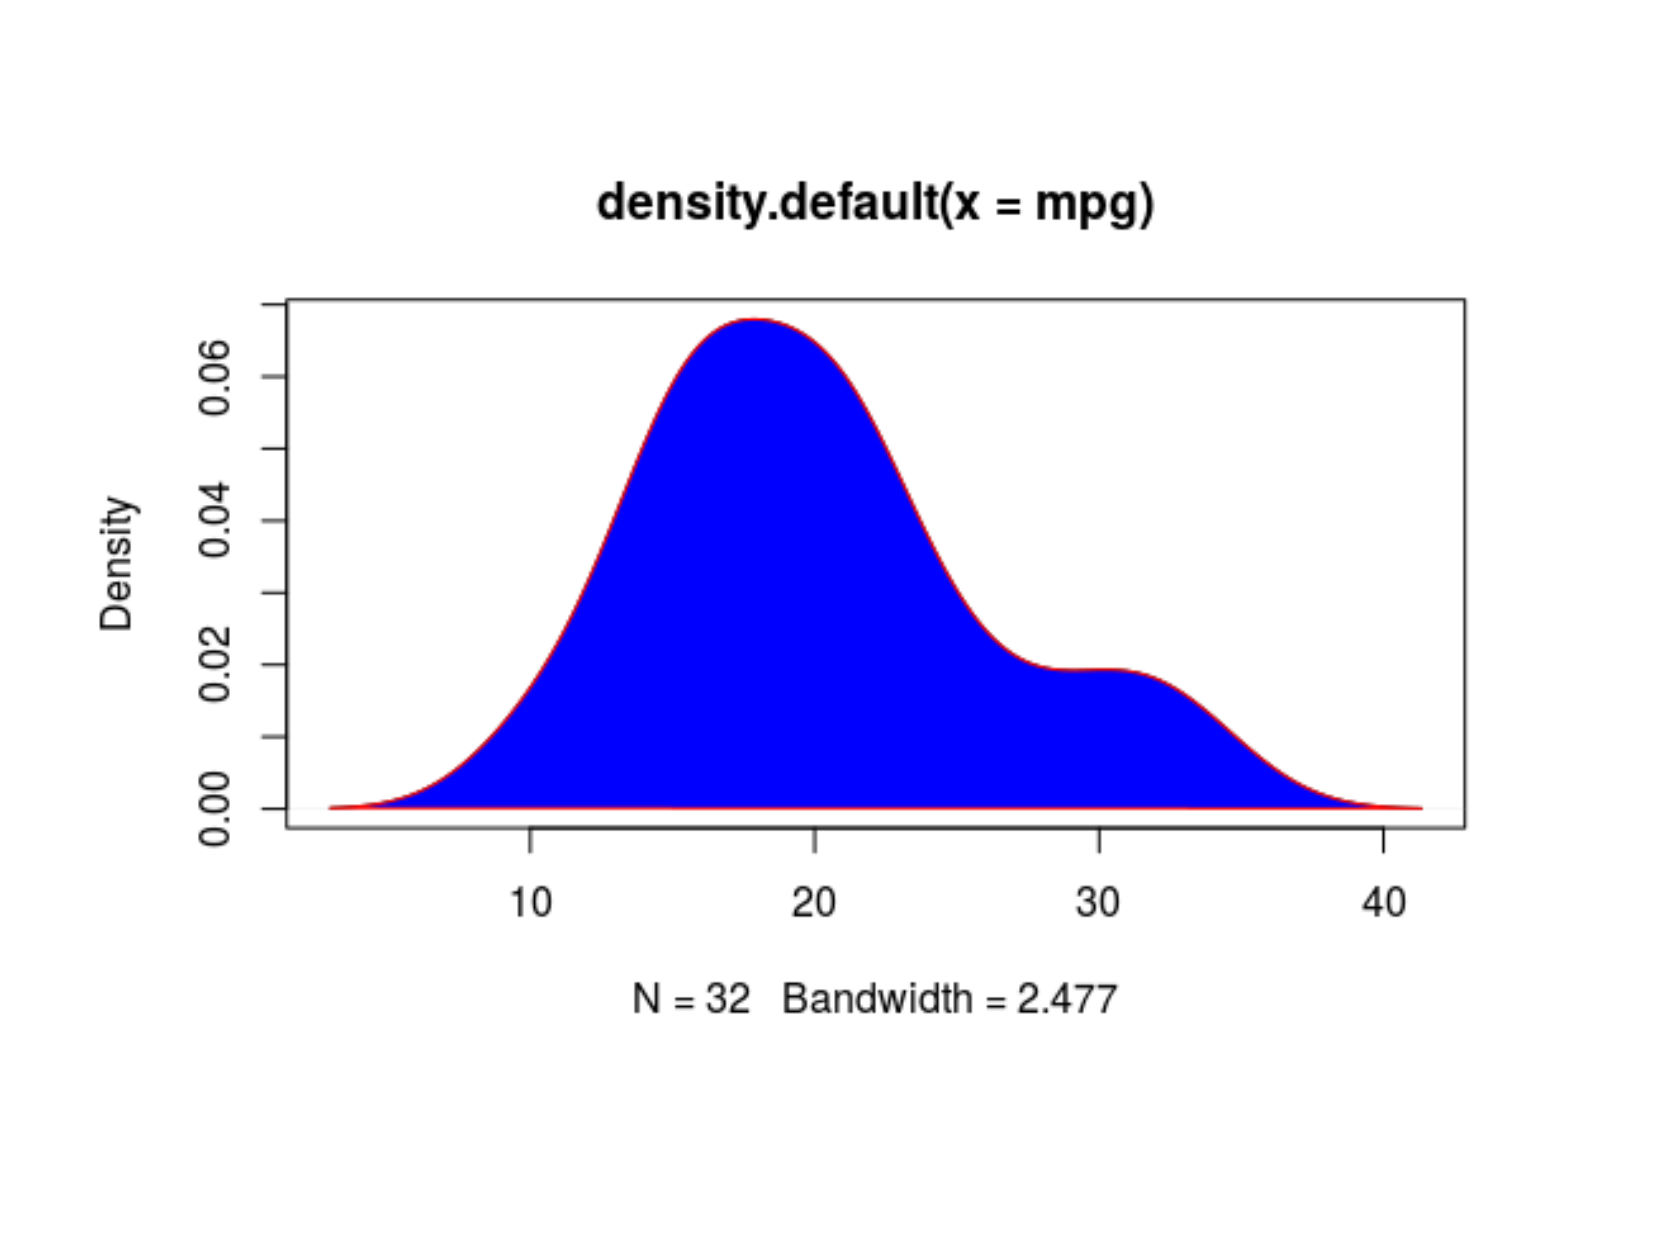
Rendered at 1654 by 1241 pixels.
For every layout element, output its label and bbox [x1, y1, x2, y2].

picture [88, 101, 1568, 1077]
